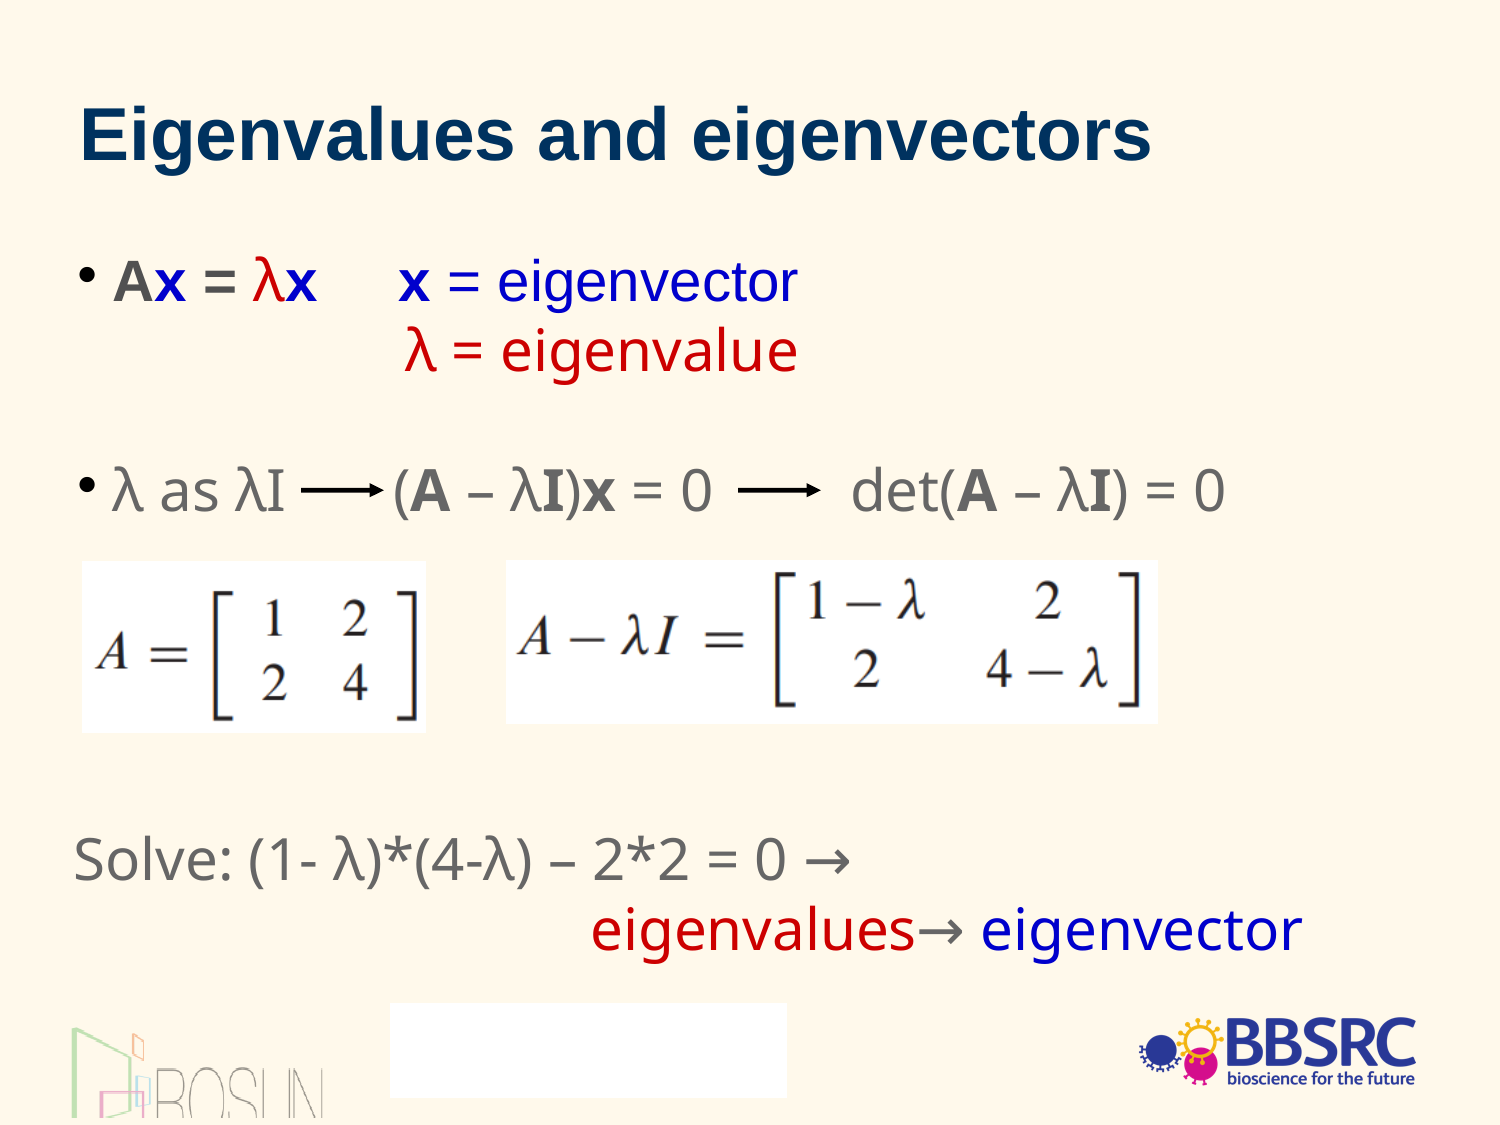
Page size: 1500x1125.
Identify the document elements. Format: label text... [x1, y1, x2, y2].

picture [64, 989, 336, 1118]
picture [82, 561, 426, 733]
text_box Ax = λx x = eigenvector λ = eigenvalue λ as λI (A – λI)x = 0 det(A – λI) = 0 [62, 236, 1425, 975]
text_box Solve: (1- λ)*(4-λ) – 2*2 = 0 → eigenvalues→ eigenvector [59, 814, 1370, 989]
text_box Eigenvalues and eigenvectors [64, 78, 1425, 185]
picture [1137, 1014, 1416, 1092]
picture [506, 560, 1158, 724]
